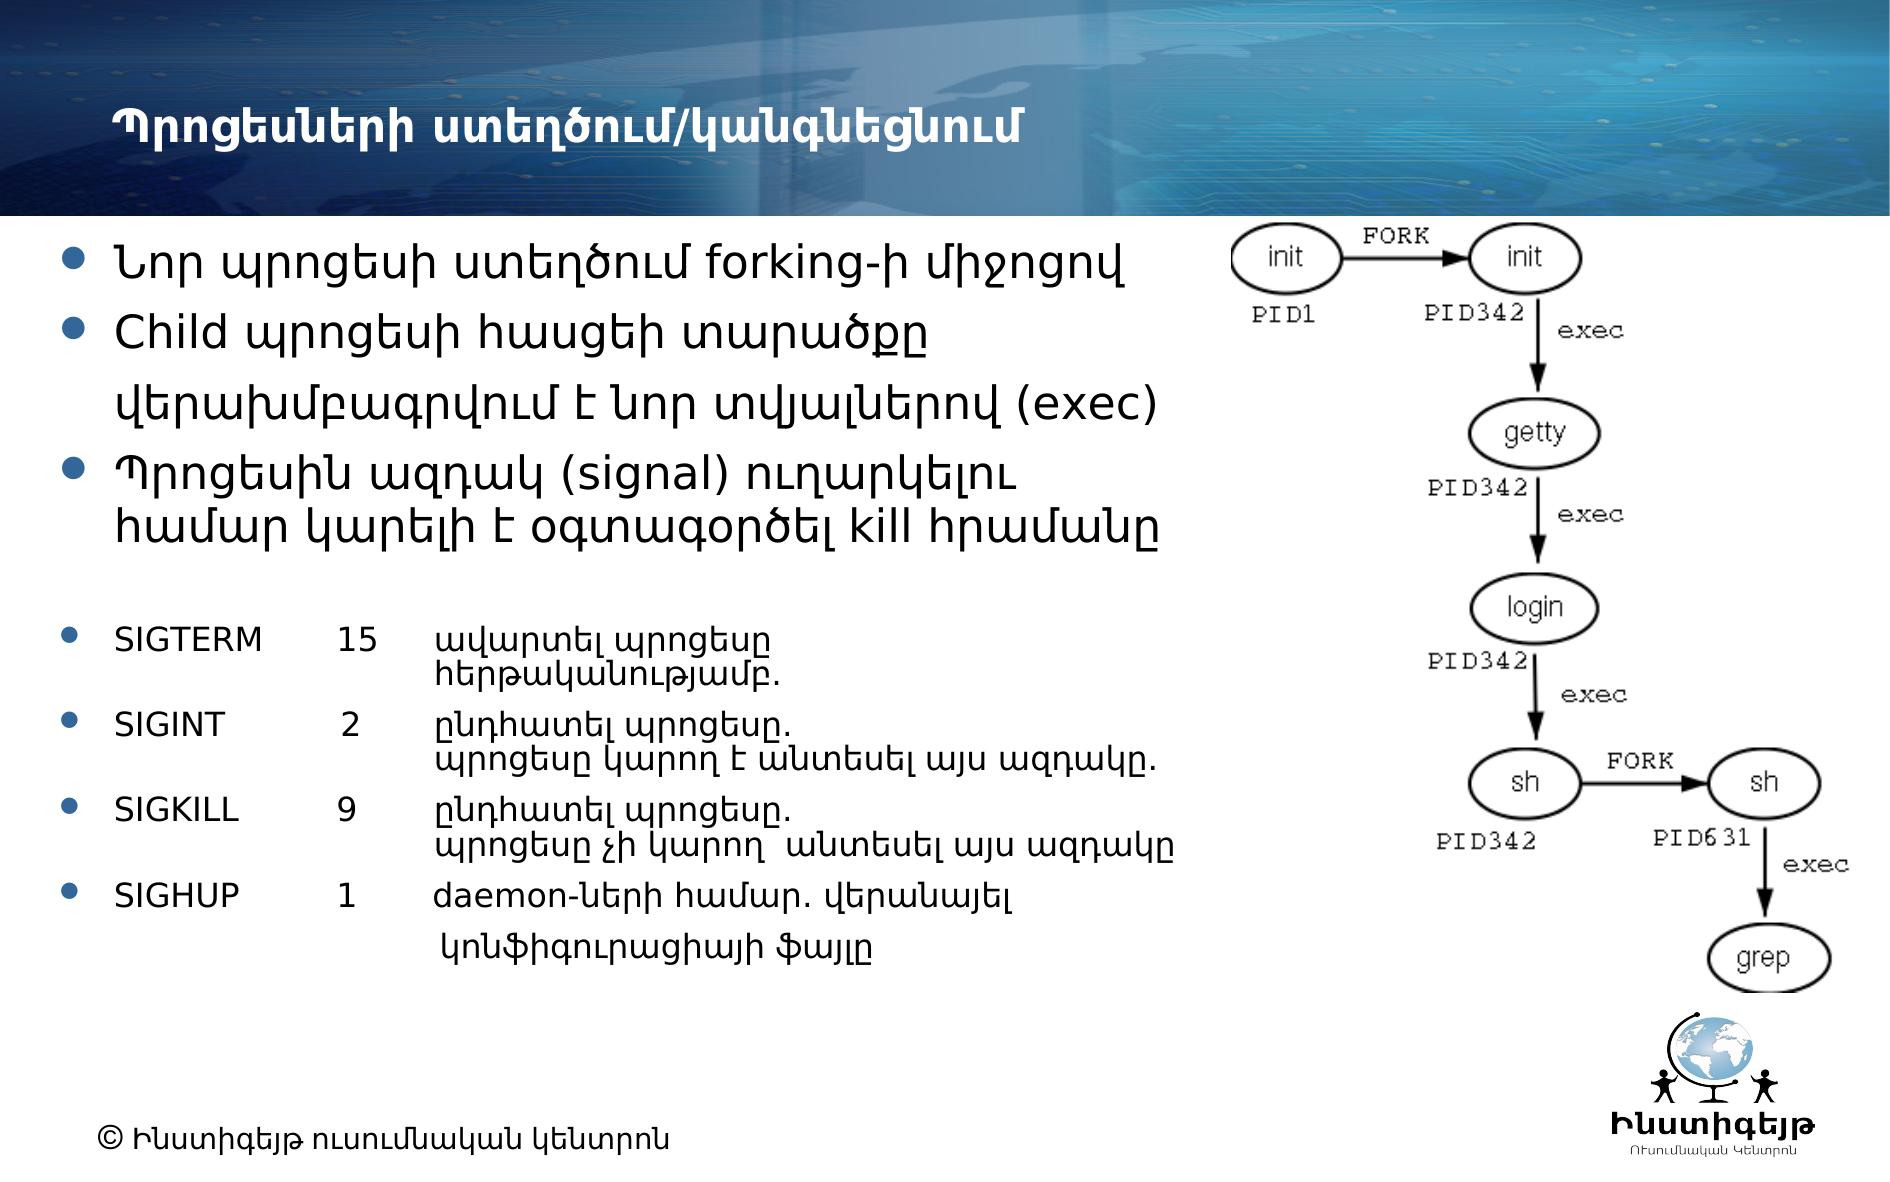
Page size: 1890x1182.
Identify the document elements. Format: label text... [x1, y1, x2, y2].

picture [1231, 221, 1856, 993]
picture [0, 0, 1890, 216]
picture [1612, 1068, 1815, 1157]
list Նոր պրոցեսի ստեղծում forking-ի միջոցով Child պրոցեսի հասցեի տարածքը վերախմբագրվում է նոր տվյալներով (exec) Պրոցեսին ազդակ (signal) ուղարկելու համար կարելի է օգտագօրծել kill հրամանը SIGTERM 15 ավարտել պրոցեսը հերթականությամբ. SIGINT 2 ընդհատել պրոցեսը. պրոցեսը կարող է անտեսել այս ազդակը. SIGKILL 9 ընդհատել պրոցեսը. պրոցեսը չի կարող անտեսել այս ազդակը SIGHUP 1 daemon-ների համար․ վերանայել կոնֆիգուրացիայի ֆայլը [59, 236, 1831, 1068]
title Պրոցեսների ստեղծում/կանգնեցնում [94, 47, 1793, 217]
